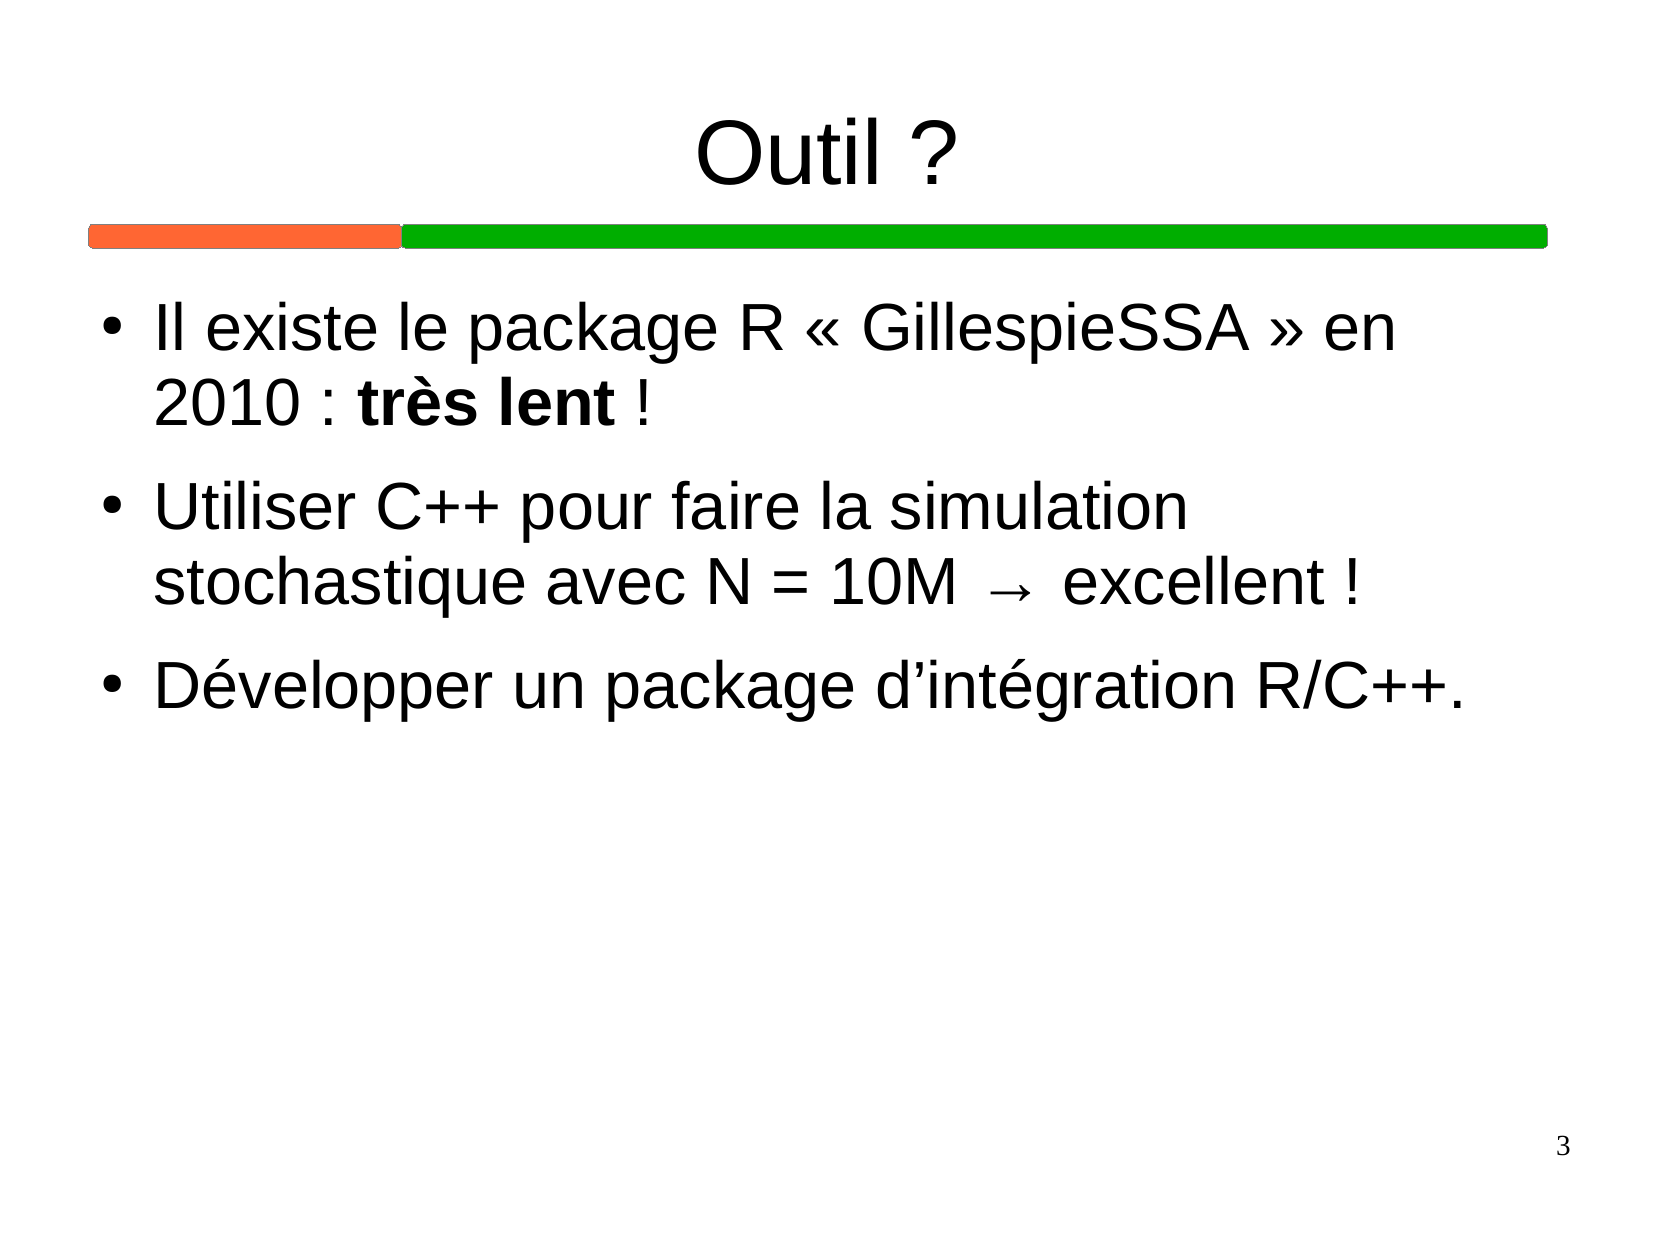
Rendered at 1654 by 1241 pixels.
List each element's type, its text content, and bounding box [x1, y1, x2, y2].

list Il existe le package R « GillespieSSA » en 2010 : très lent ! Utiliser C++ pour faire la simulation stochastique avec N = 10M → excellent ! Développer un package d’intégration R/C++. [82, 290, 1538, 1010]
text_box [88, 224, 1548, 249]
title Outil ? [82, 49, 1571, 257]
